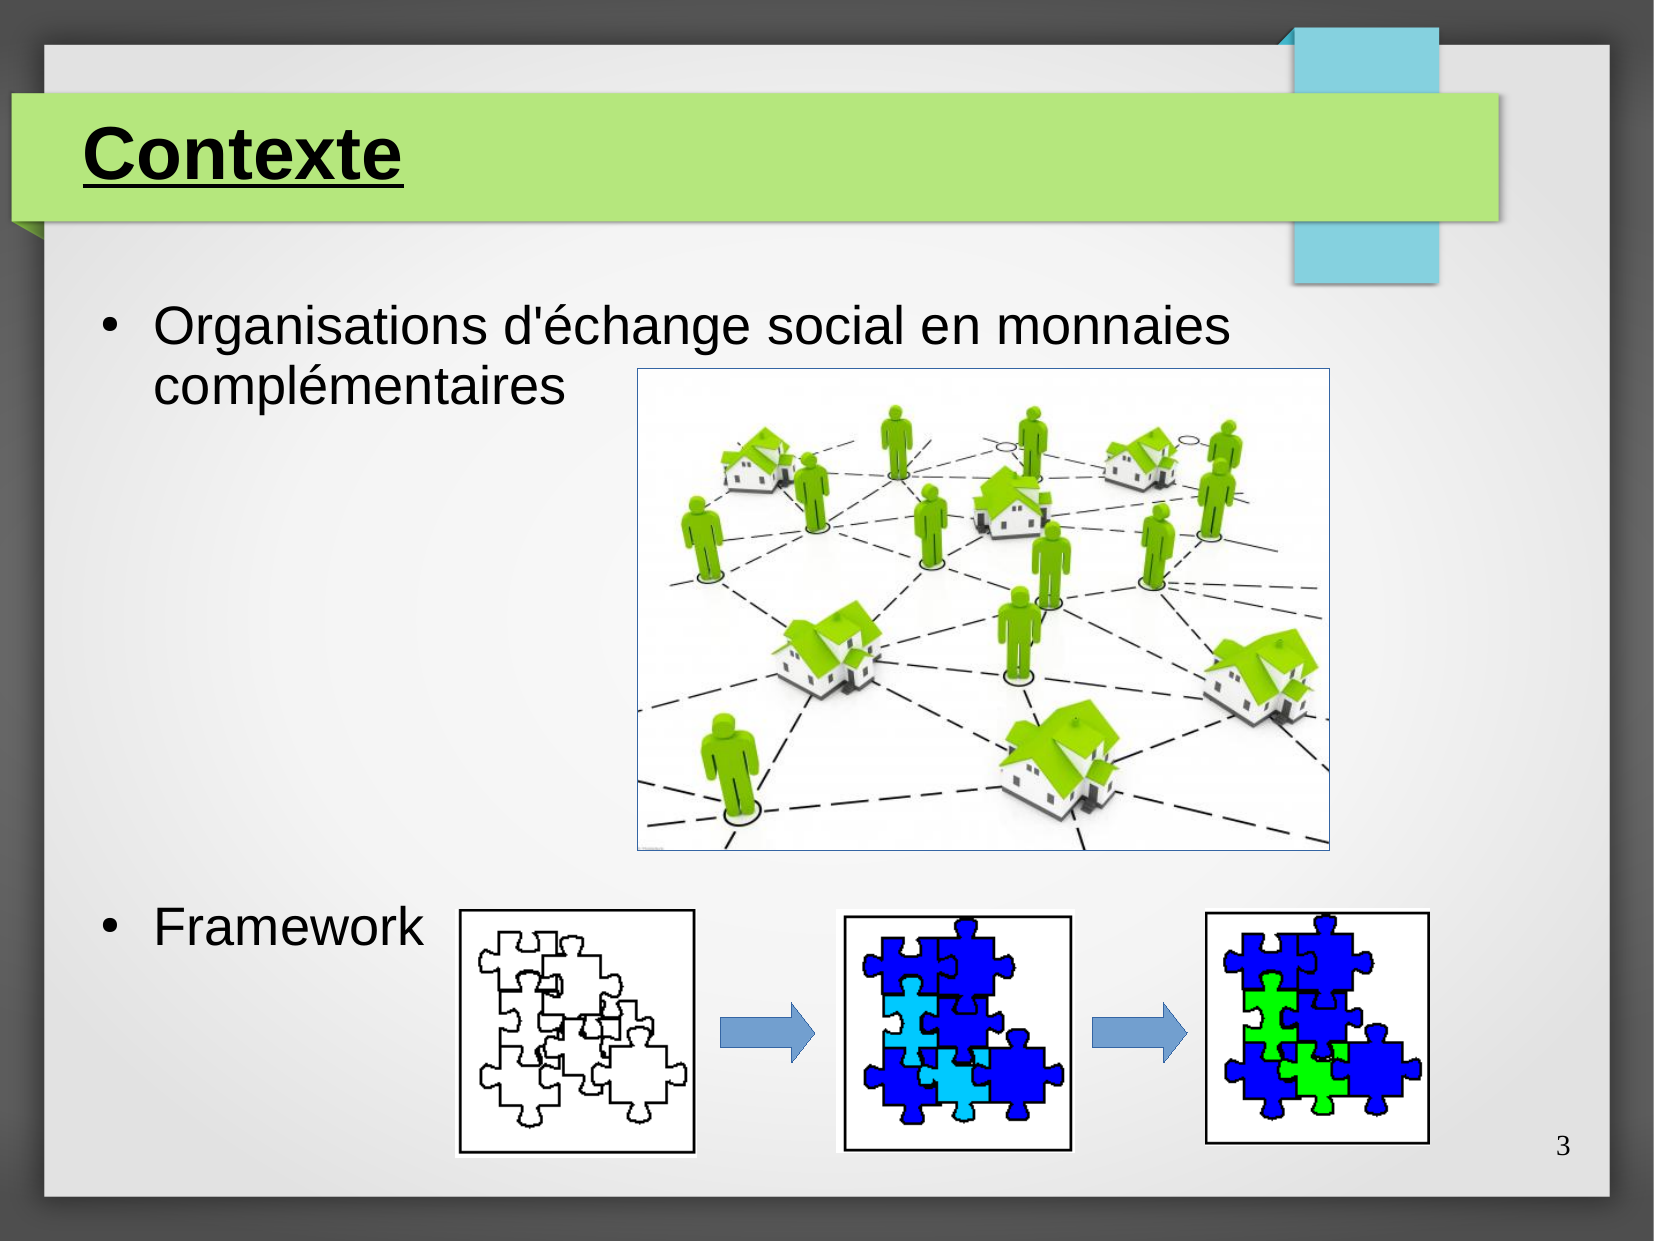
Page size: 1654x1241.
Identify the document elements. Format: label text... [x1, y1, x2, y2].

picture [0, 0, 1654, 1241]
list Organisations d'échange social en monnaies complémentaires Framework [82, 295, 1571, 1015]
title Contexte [82, 94, 1264, 213]
text_box [720, 1002, 815, 1063]
text_box [1092, 1002, 1188, 1063]
